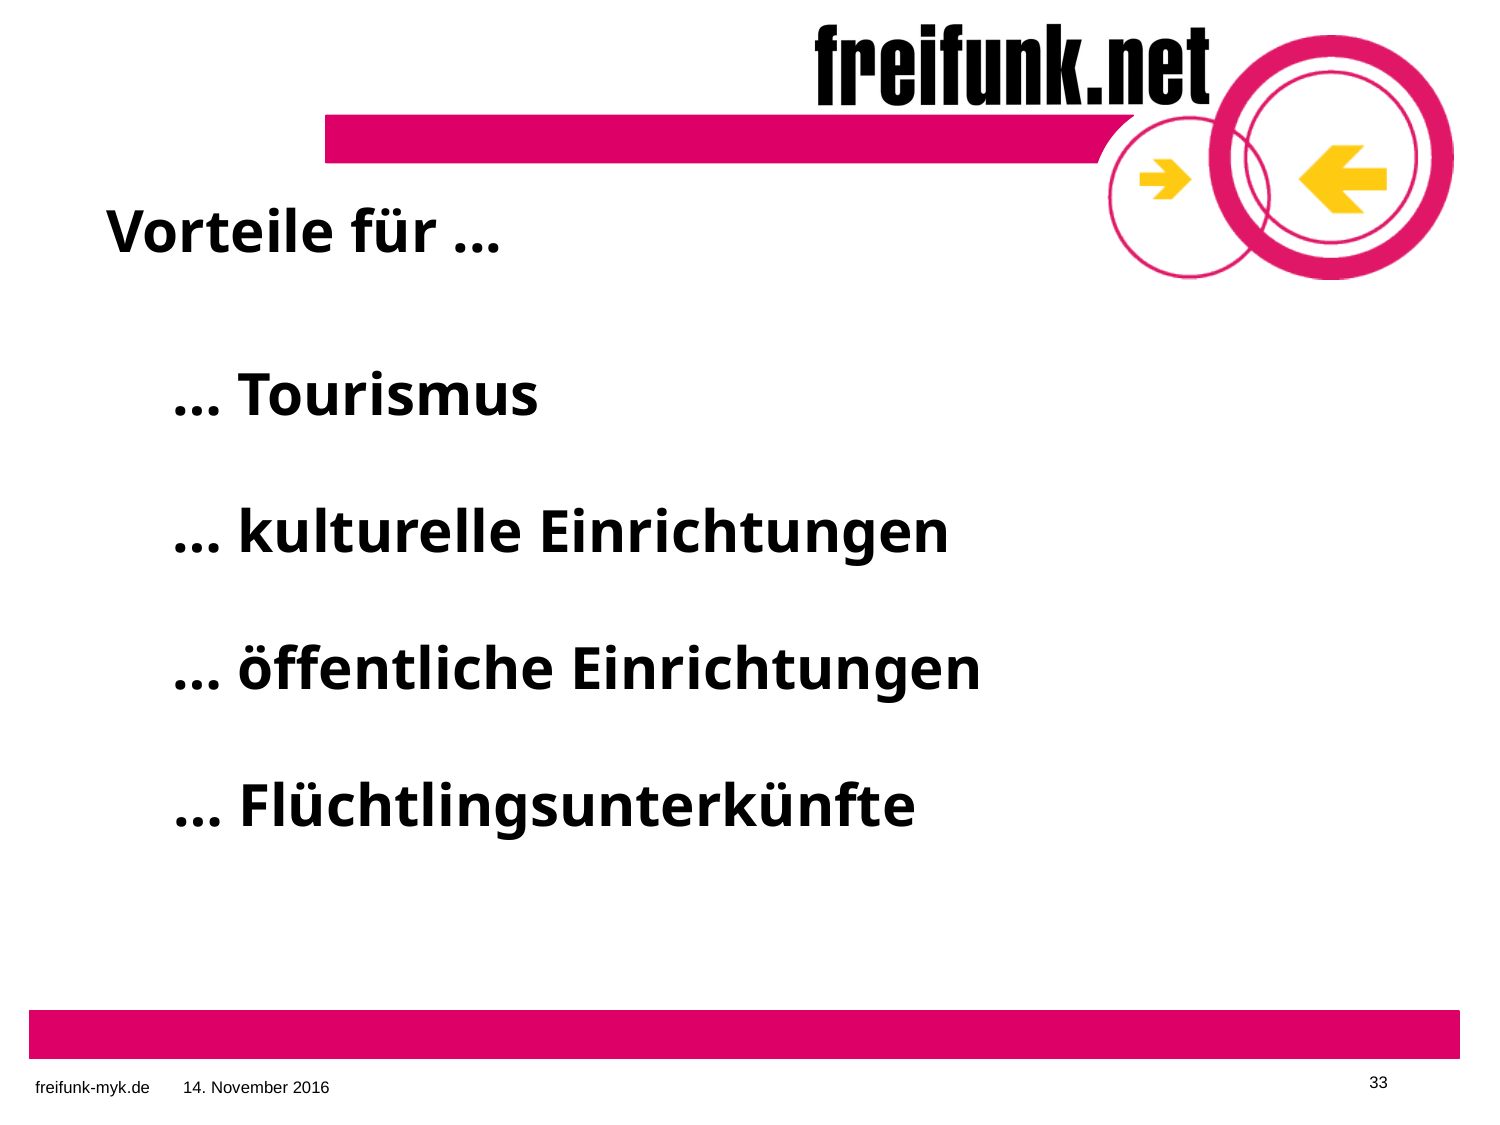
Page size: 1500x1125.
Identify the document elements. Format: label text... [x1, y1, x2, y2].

title … kulturelle Einrichtungen [172, 460, 1160, 597]
picture [816, 24, 1454, 280]
title Vorteile für ... [106, 160, 1093, 298]
title … Flüchtlingsunterkünfte [173, 734, 1160, 872]
title … Tourismus [172, 323, 1160, 460]
title … öffentliche Einrichtungen [172, 597, 1160, 735]
